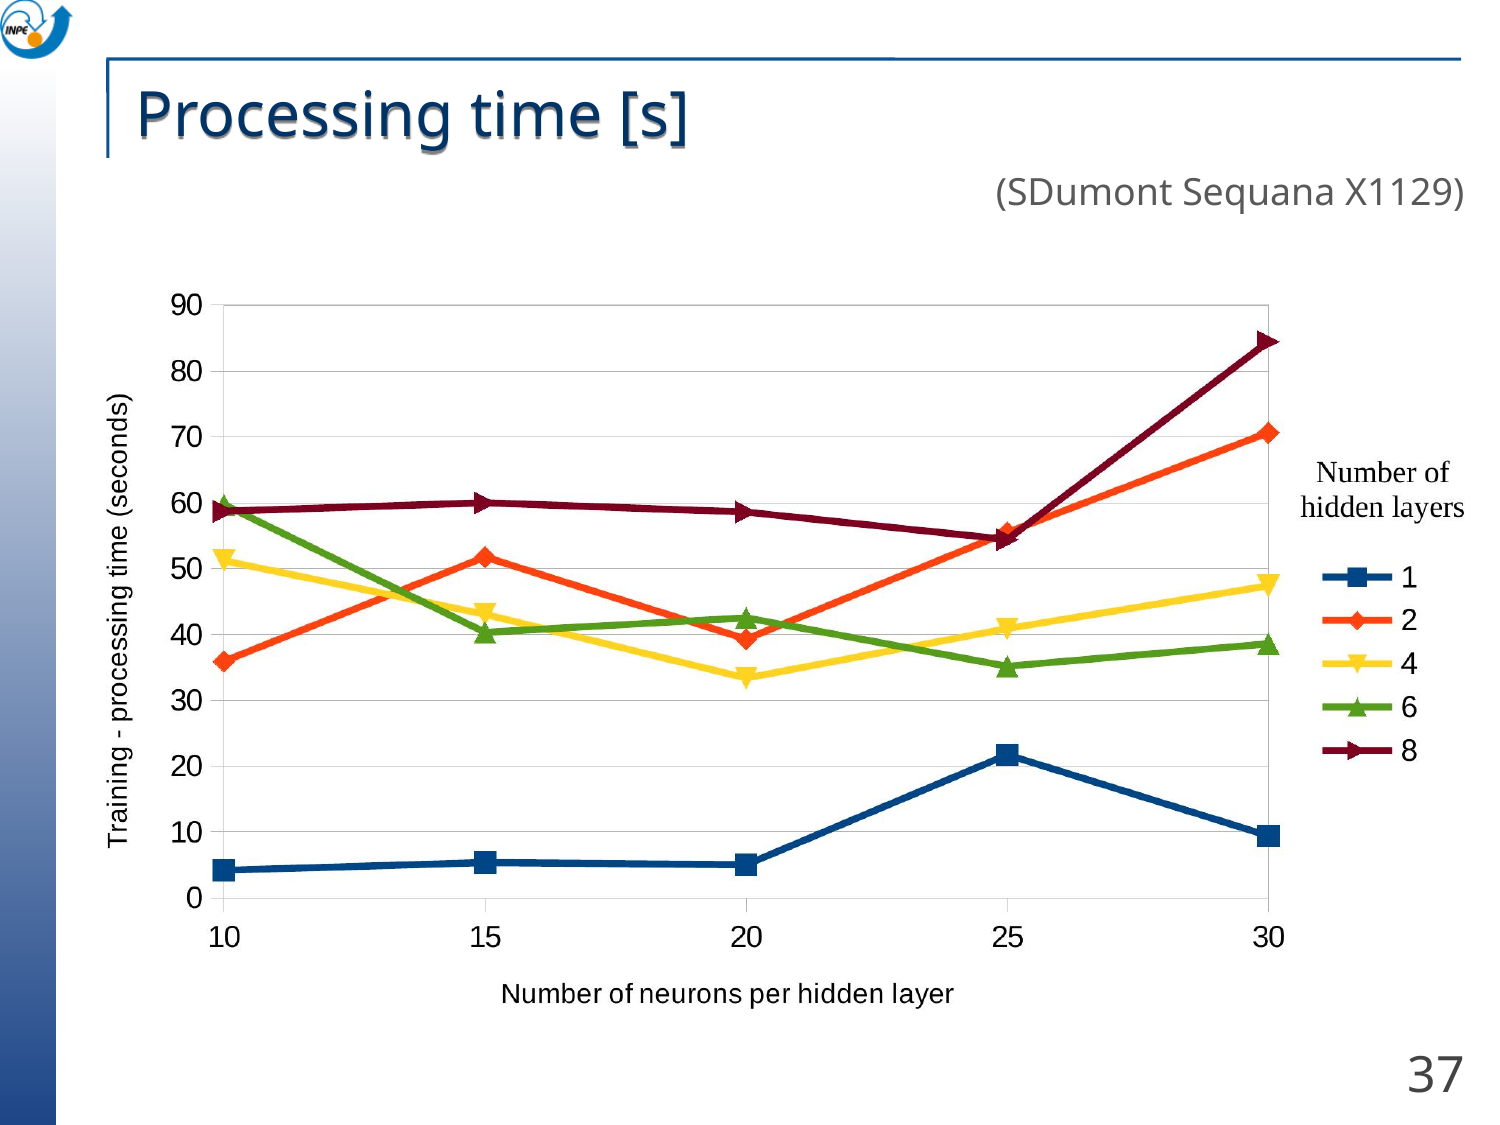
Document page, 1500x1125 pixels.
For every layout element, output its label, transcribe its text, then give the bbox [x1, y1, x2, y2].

picture [0, 0, 73, 59]
picture [106, 291, 1465, 1010]
title Processing time [s] [106, 59, 1465, 181]
text_box (SDumont Sequana X1129) [895, 153, 1480, 229]
slide_number 1 [1389, 1033, 1480, 1120]
